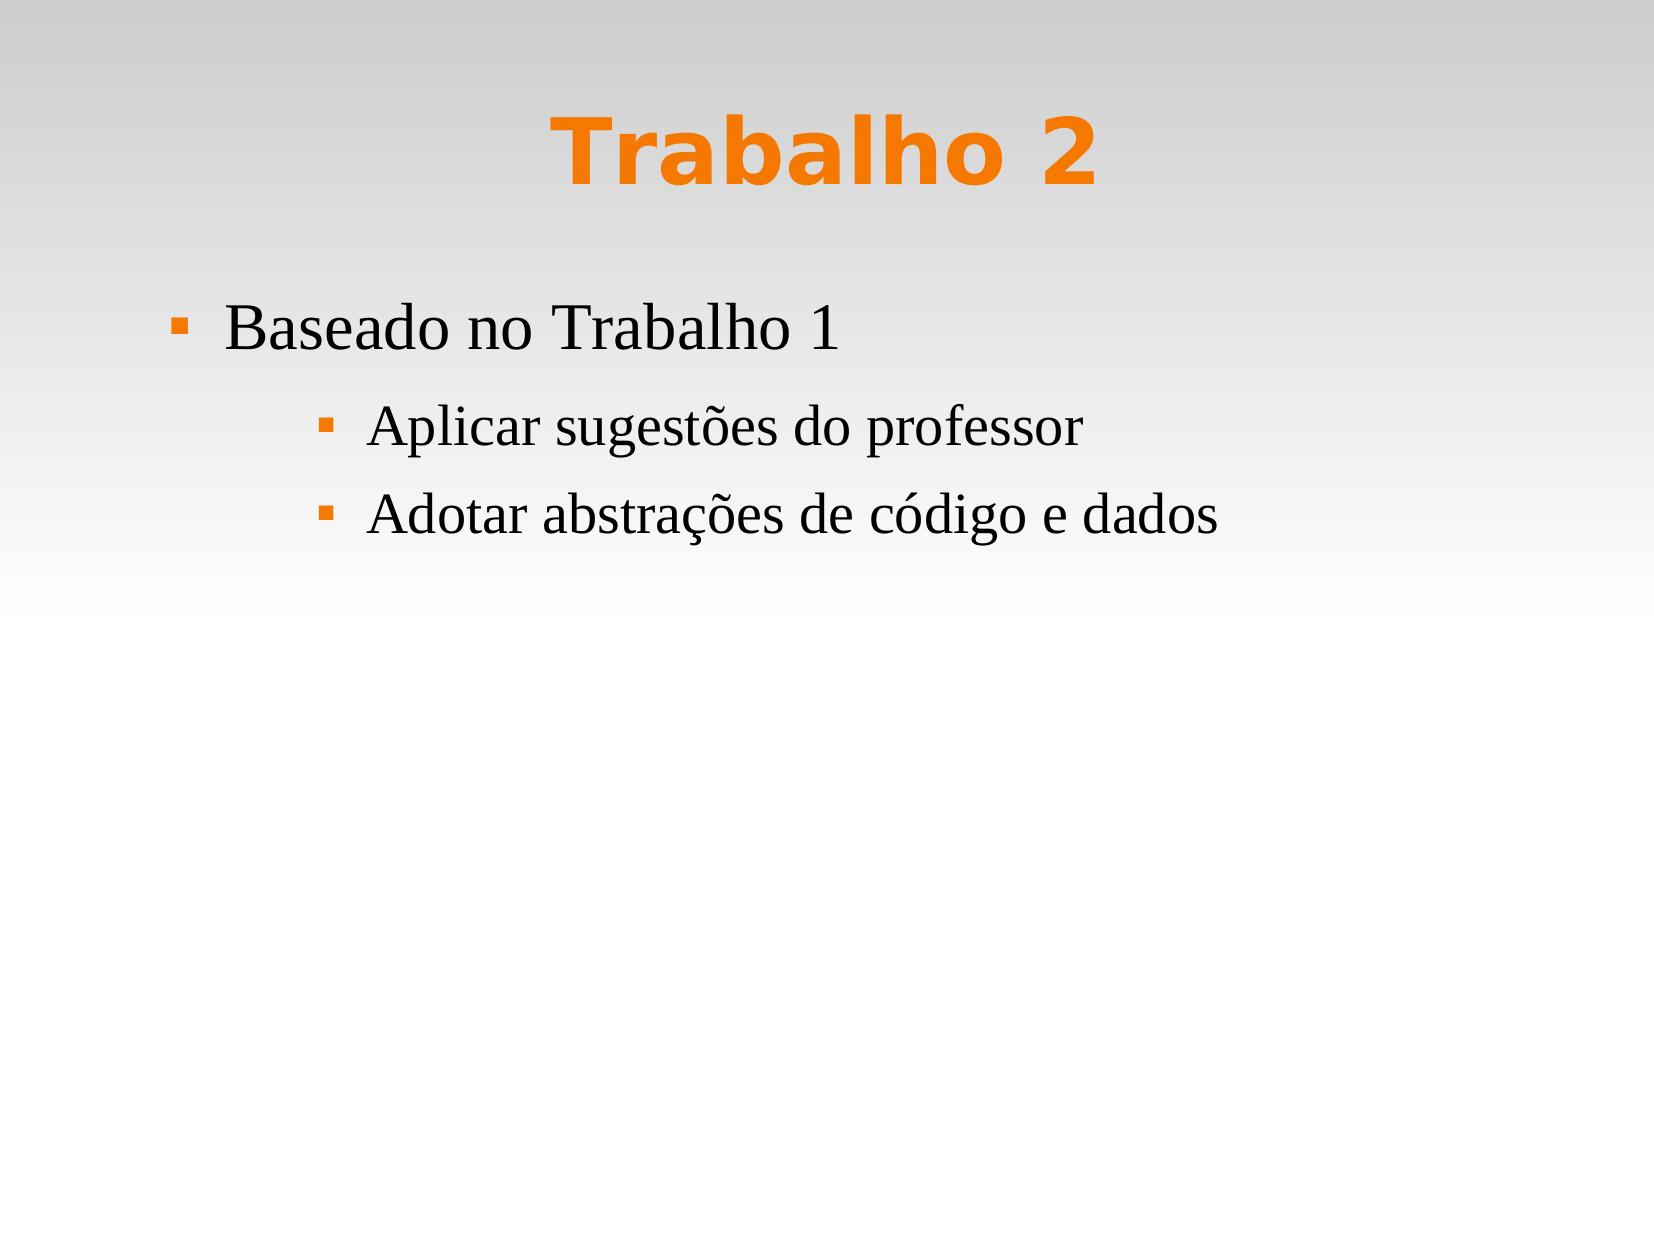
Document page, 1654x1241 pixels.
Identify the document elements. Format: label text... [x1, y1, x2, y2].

title Trabalho 2 [82, 49, 1571, 257]
list Baseado no Trabalho 1 Aplicar sugestões do professor Adotar abstrações de código e dados [82, 290, 1571, 1109]
